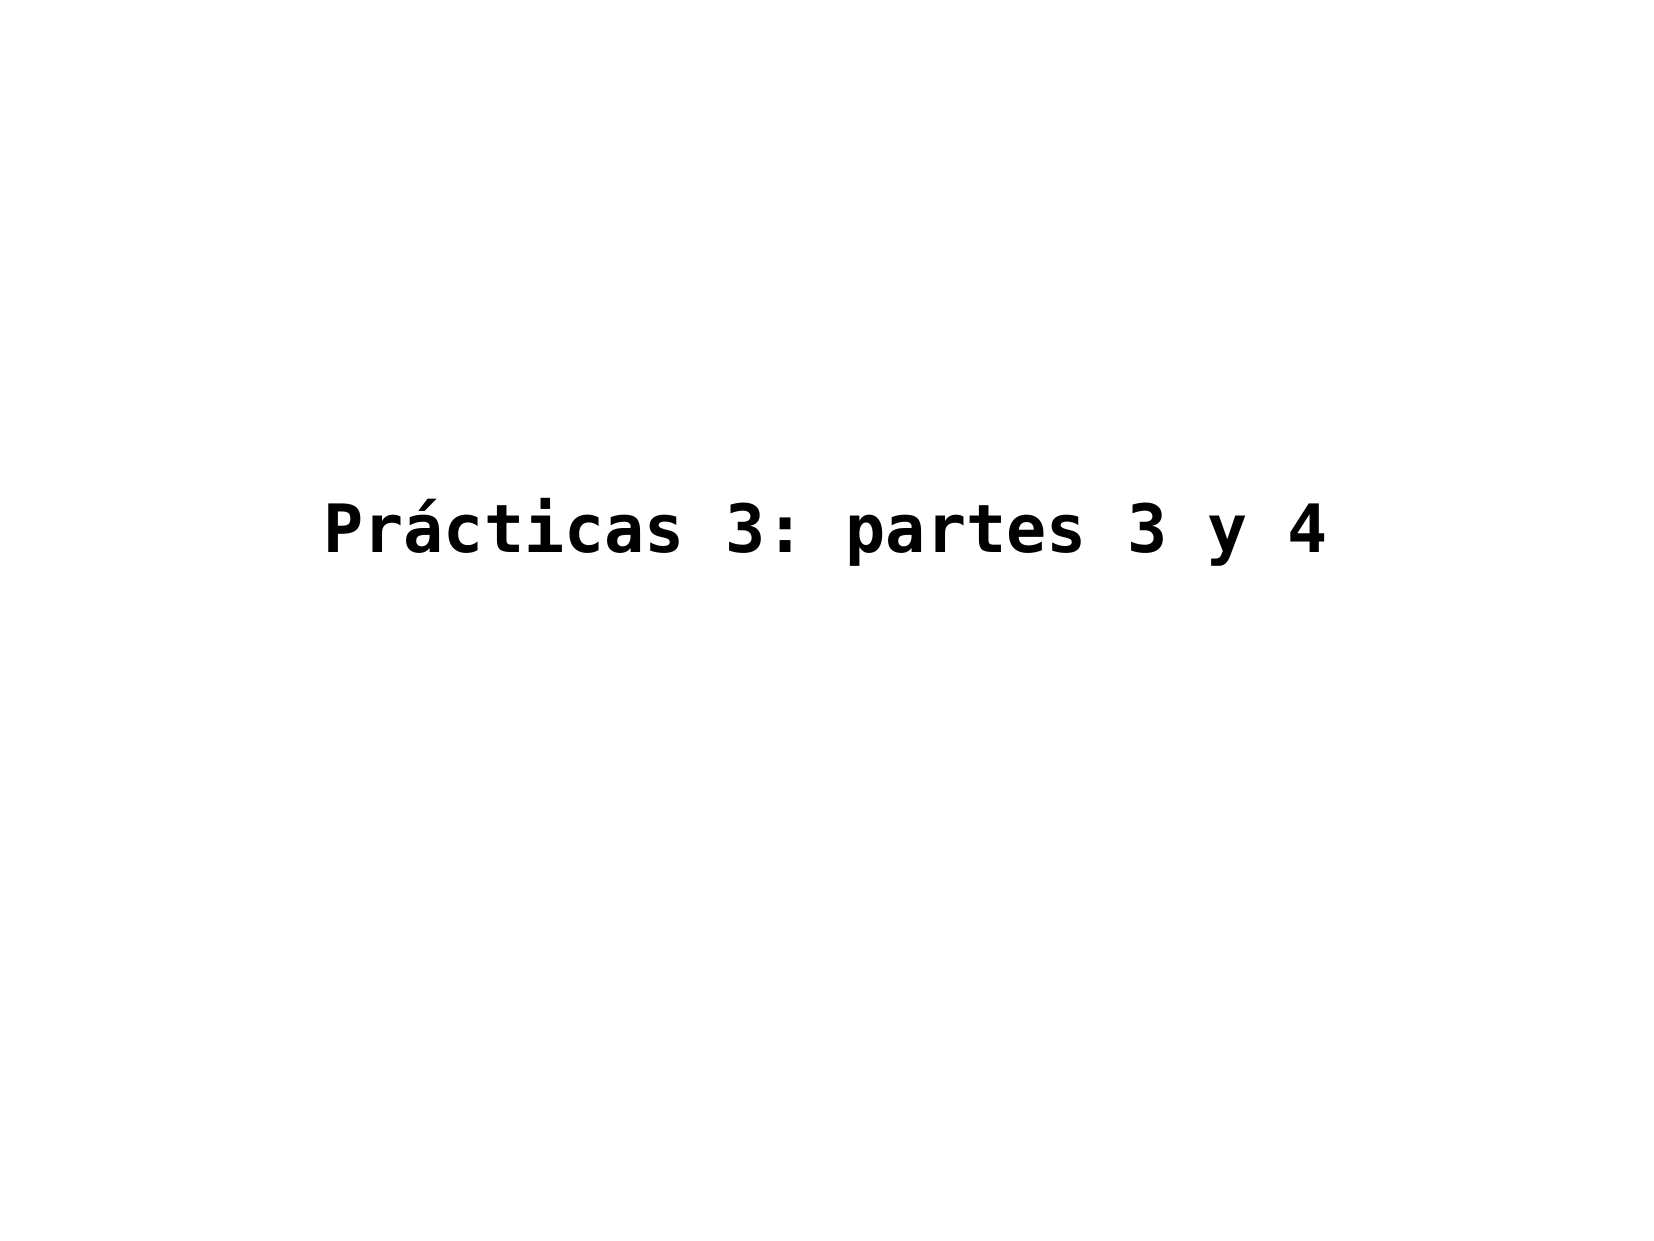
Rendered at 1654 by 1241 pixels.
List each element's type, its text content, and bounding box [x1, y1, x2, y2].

subtitle Prácticas 3: partes 3 y 4 [82, 49, 1571, 1010]
